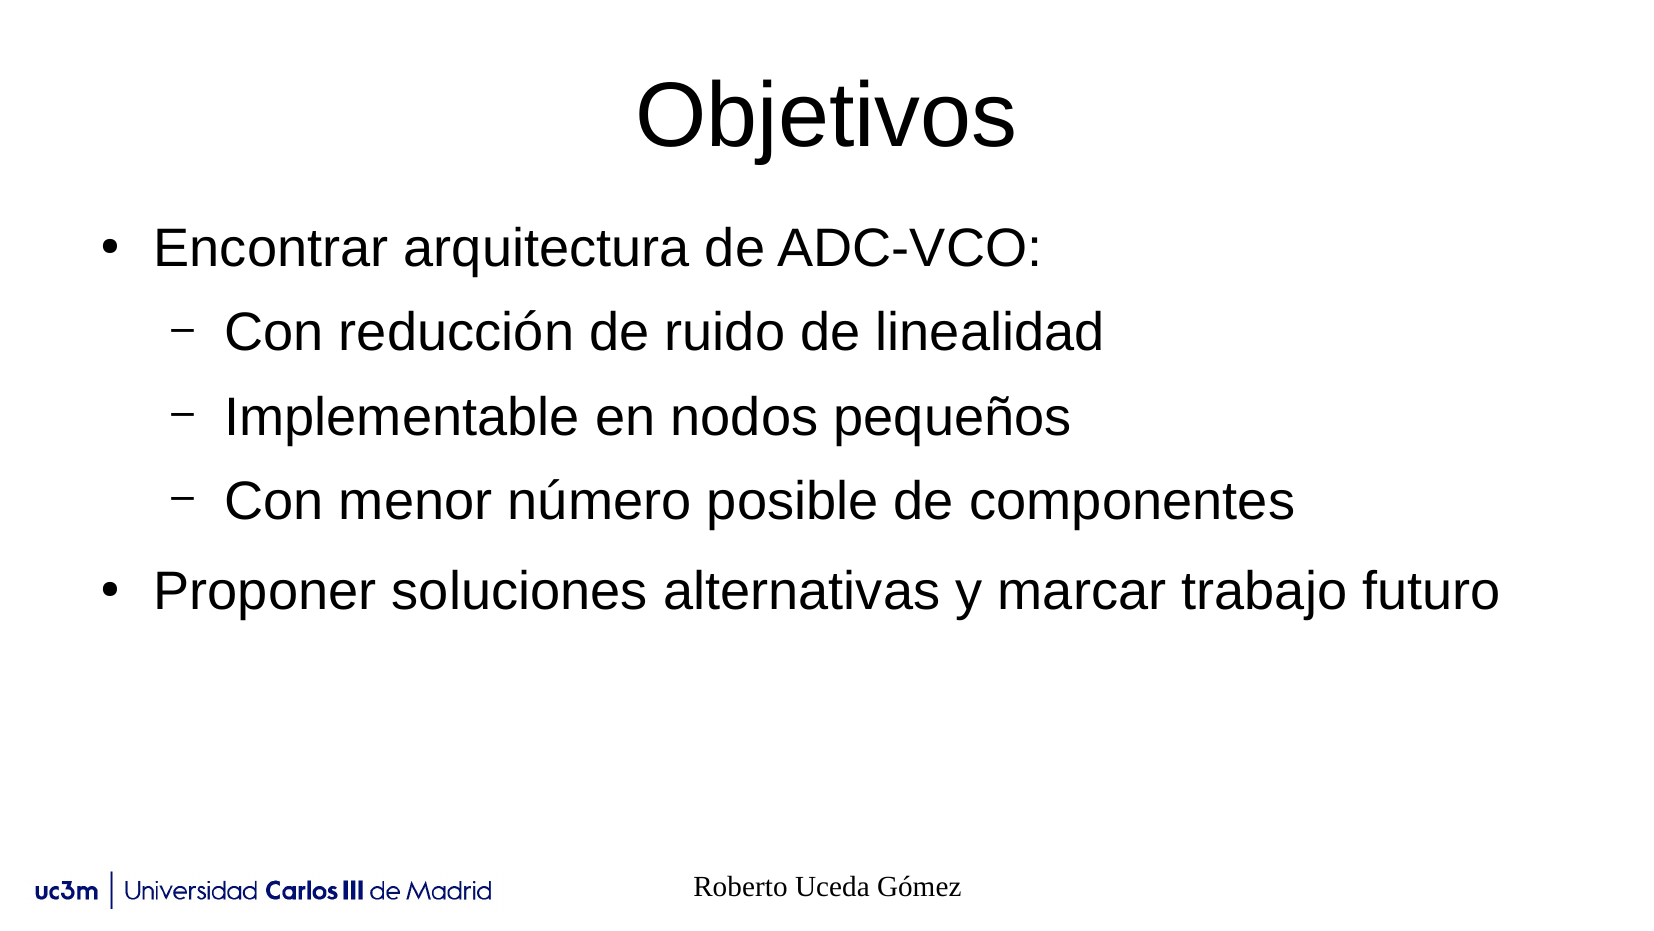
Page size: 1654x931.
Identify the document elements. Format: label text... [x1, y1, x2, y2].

title Objetivos [82, 37, 1571, 193]
list Encontrar arquitectura de ADC-VCO: Con reducción de ruido de linealidad Implementable en nodos pequeños Con menor número posible de componentes Proponer soluciones alternativas y marcar trabajo futuro [82, 217, 1571, 758]
picture [15, 865, 511, 915]
